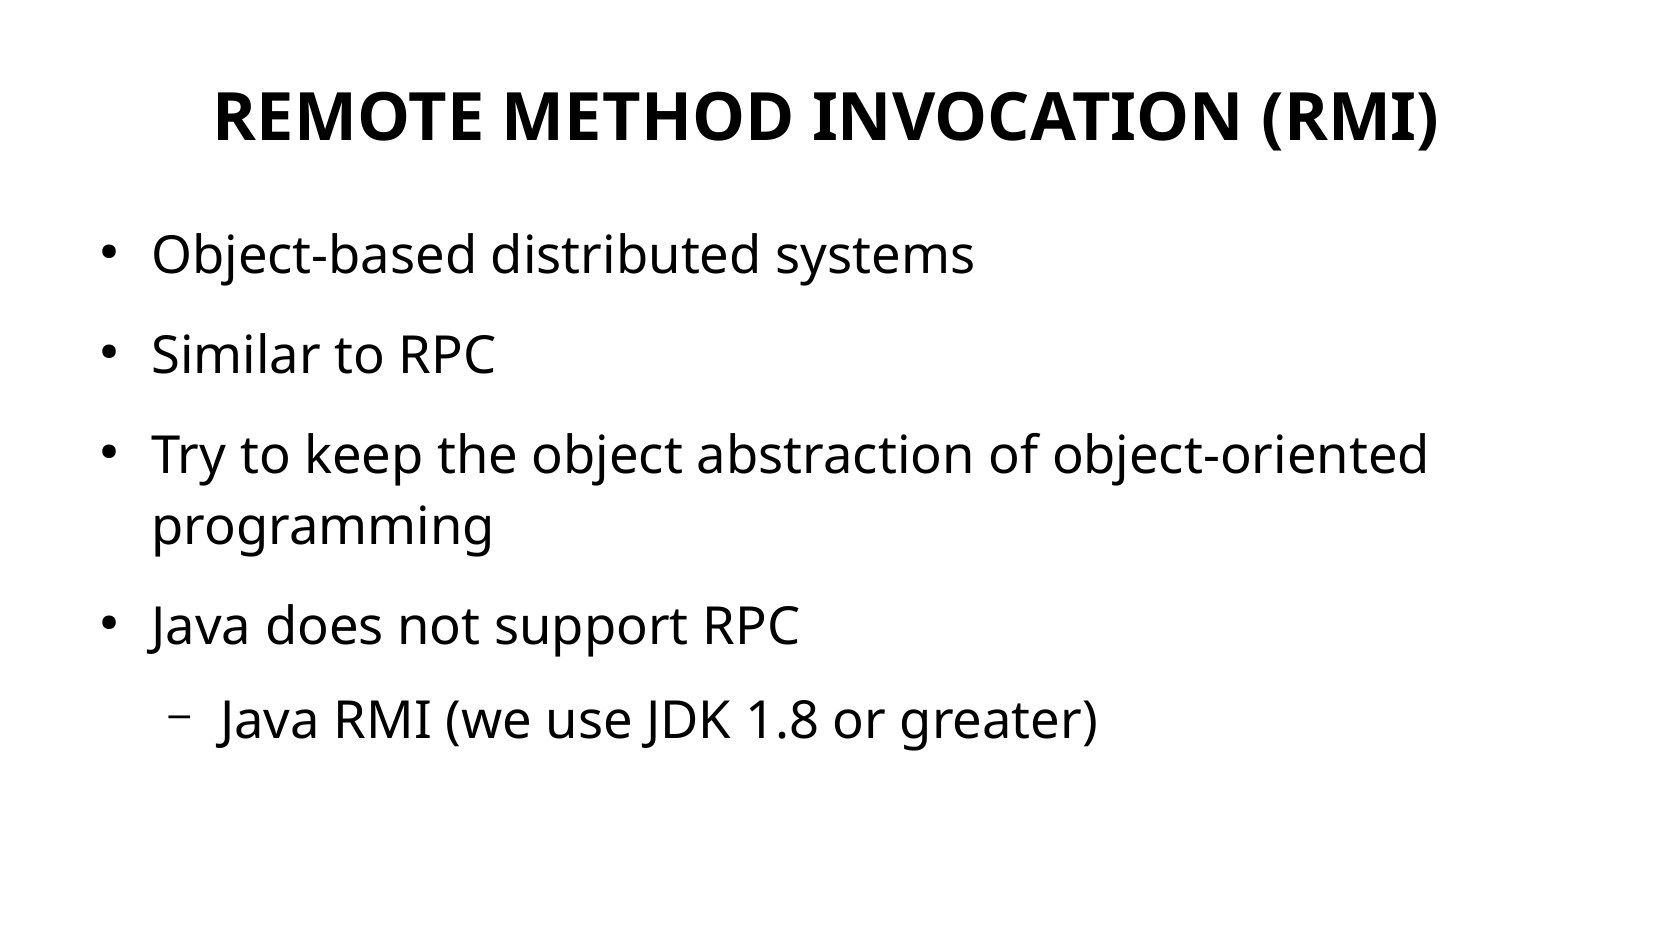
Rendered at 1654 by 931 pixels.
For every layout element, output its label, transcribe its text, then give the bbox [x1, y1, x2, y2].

title REMOTE METHOD INVOCATION (RMI) [82, 36, 1571, 193]
list Object-based distributed systems Similar to RPC Try to keep the object abstraction of object-oriented programming Java does not support RPC Java RMI (we use JDK 1.8 or greater) [82, 217, 1571, 757]
